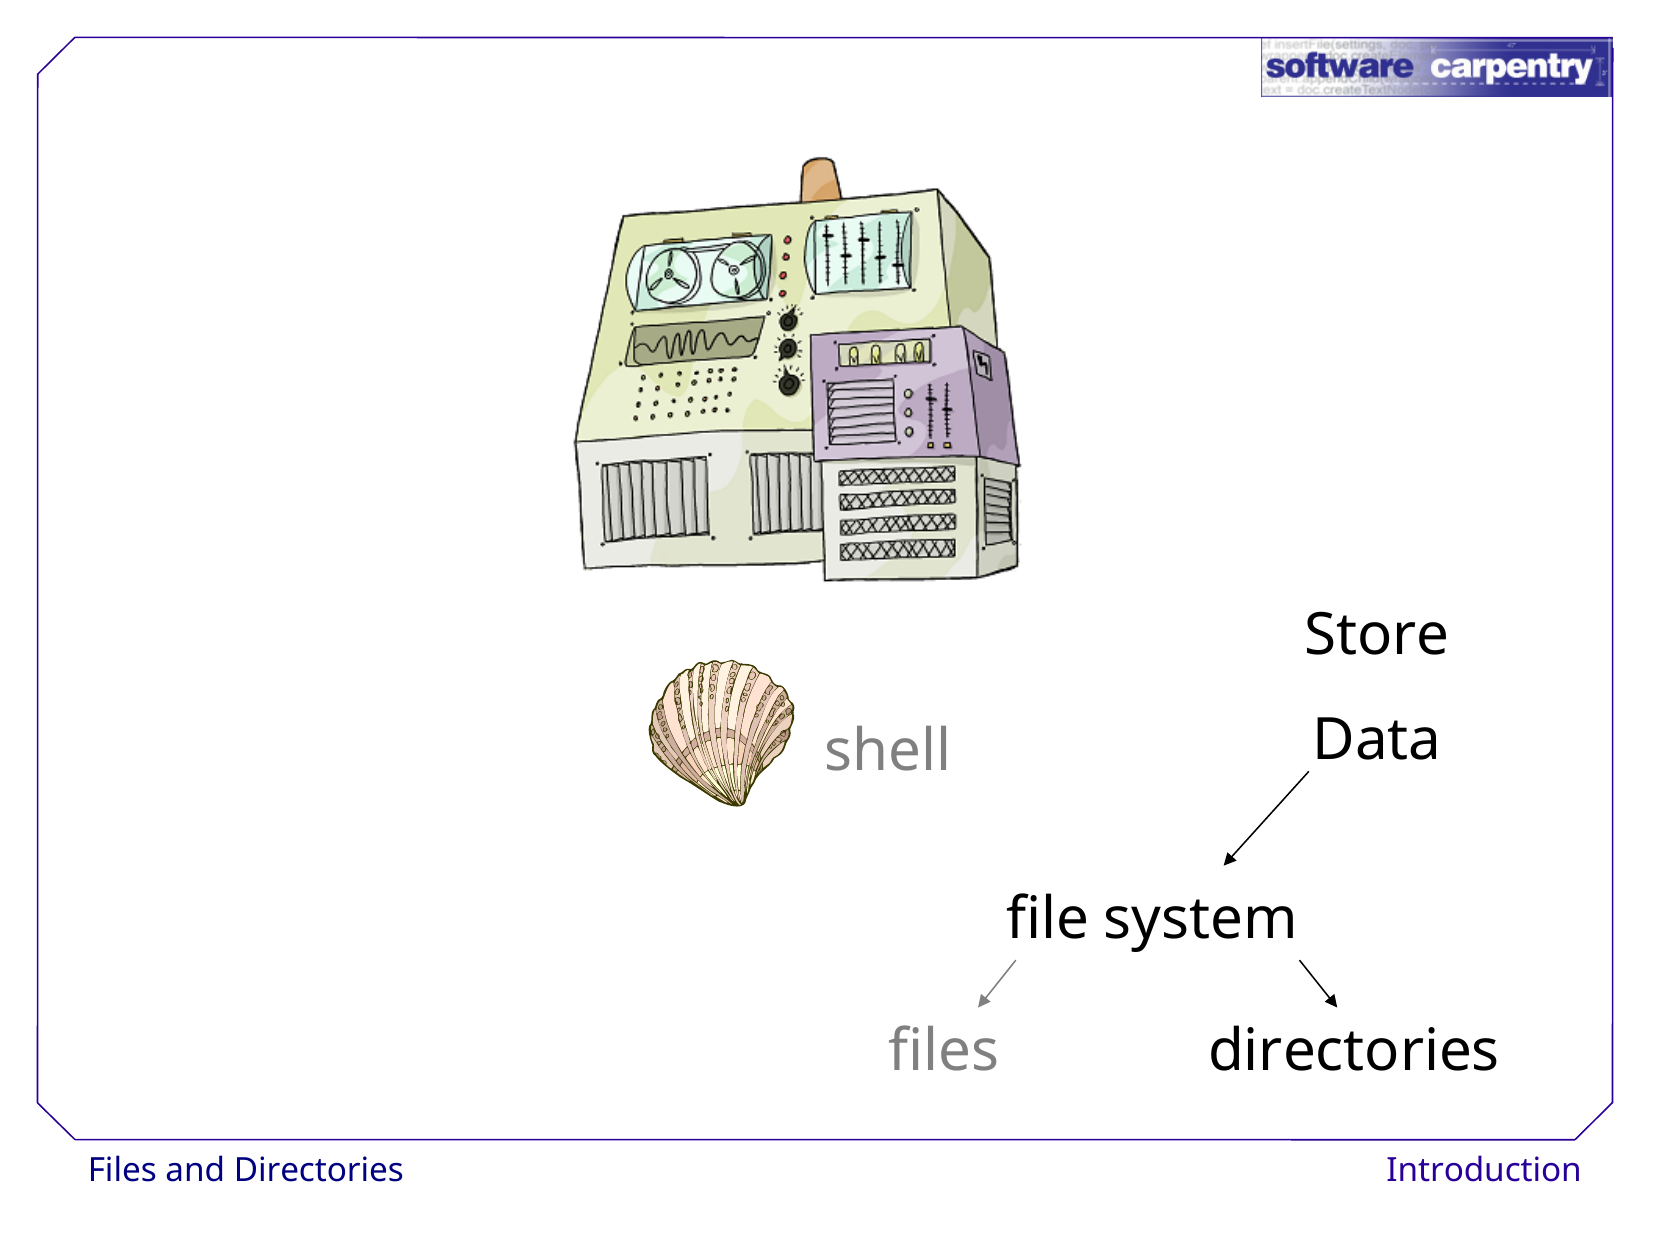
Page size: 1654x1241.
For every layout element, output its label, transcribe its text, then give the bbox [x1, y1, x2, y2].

picture [647, 657, 797, 811]
text_box directories [1118, 969, 1590, 1091]
text_box shell [797, 669, 1042, 791]
text_box file system [916, 837, 1388, 958]
text_box files [799, 969, 1090, 1091]
picture [524, 109, 1081, 616]
text_box Store Data [1214, 553, 1540, 780]
picture [1261, 39, 1613, 97]
